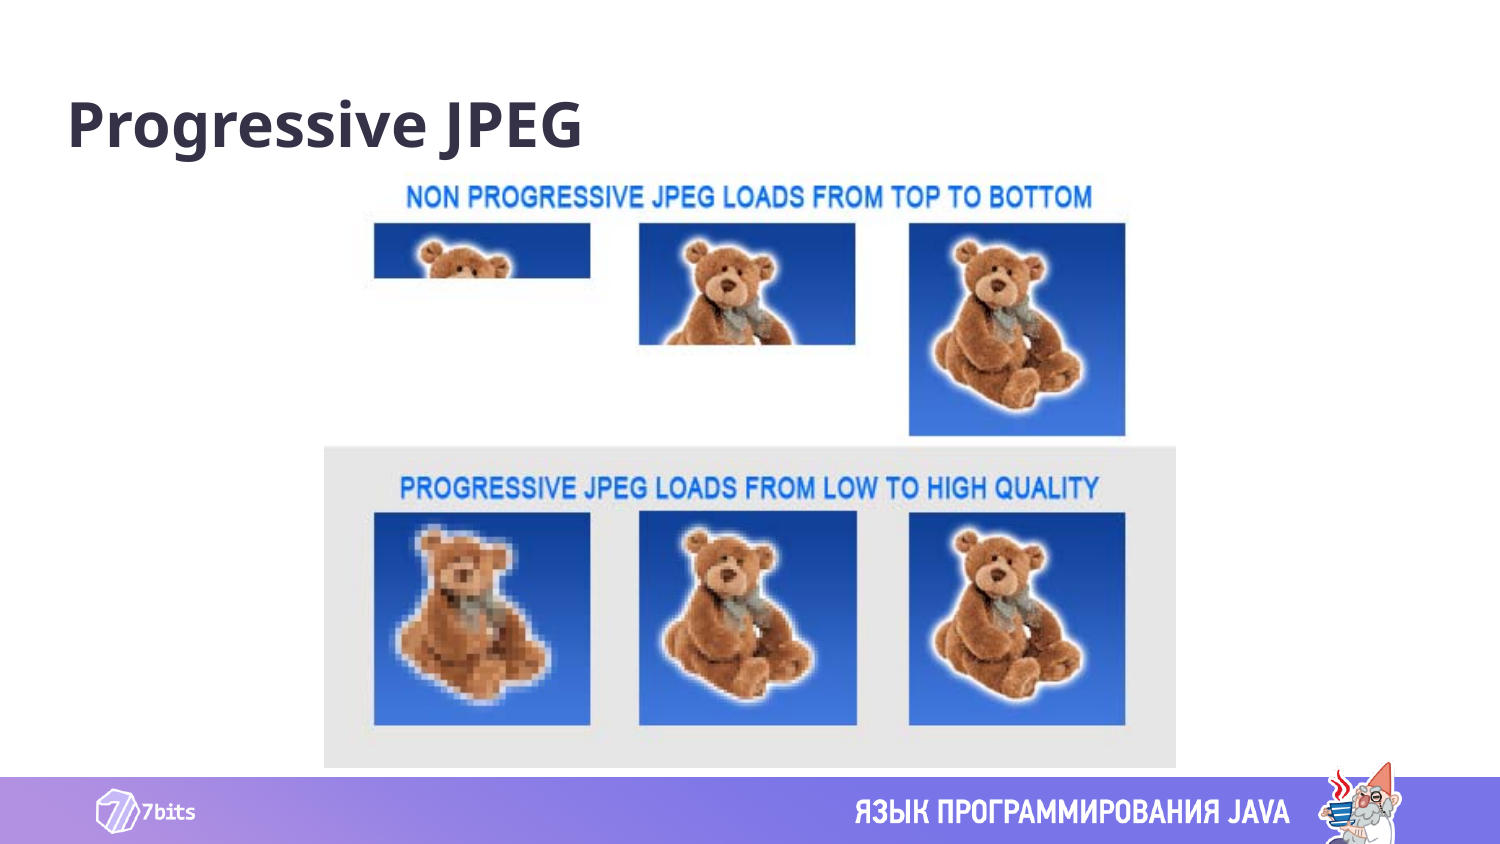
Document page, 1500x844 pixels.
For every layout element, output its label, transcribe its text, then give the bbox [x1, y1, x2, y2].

picture [0, 173, 1500, 844]
title Progressive JPEG [51, 69, 1449, 164]
